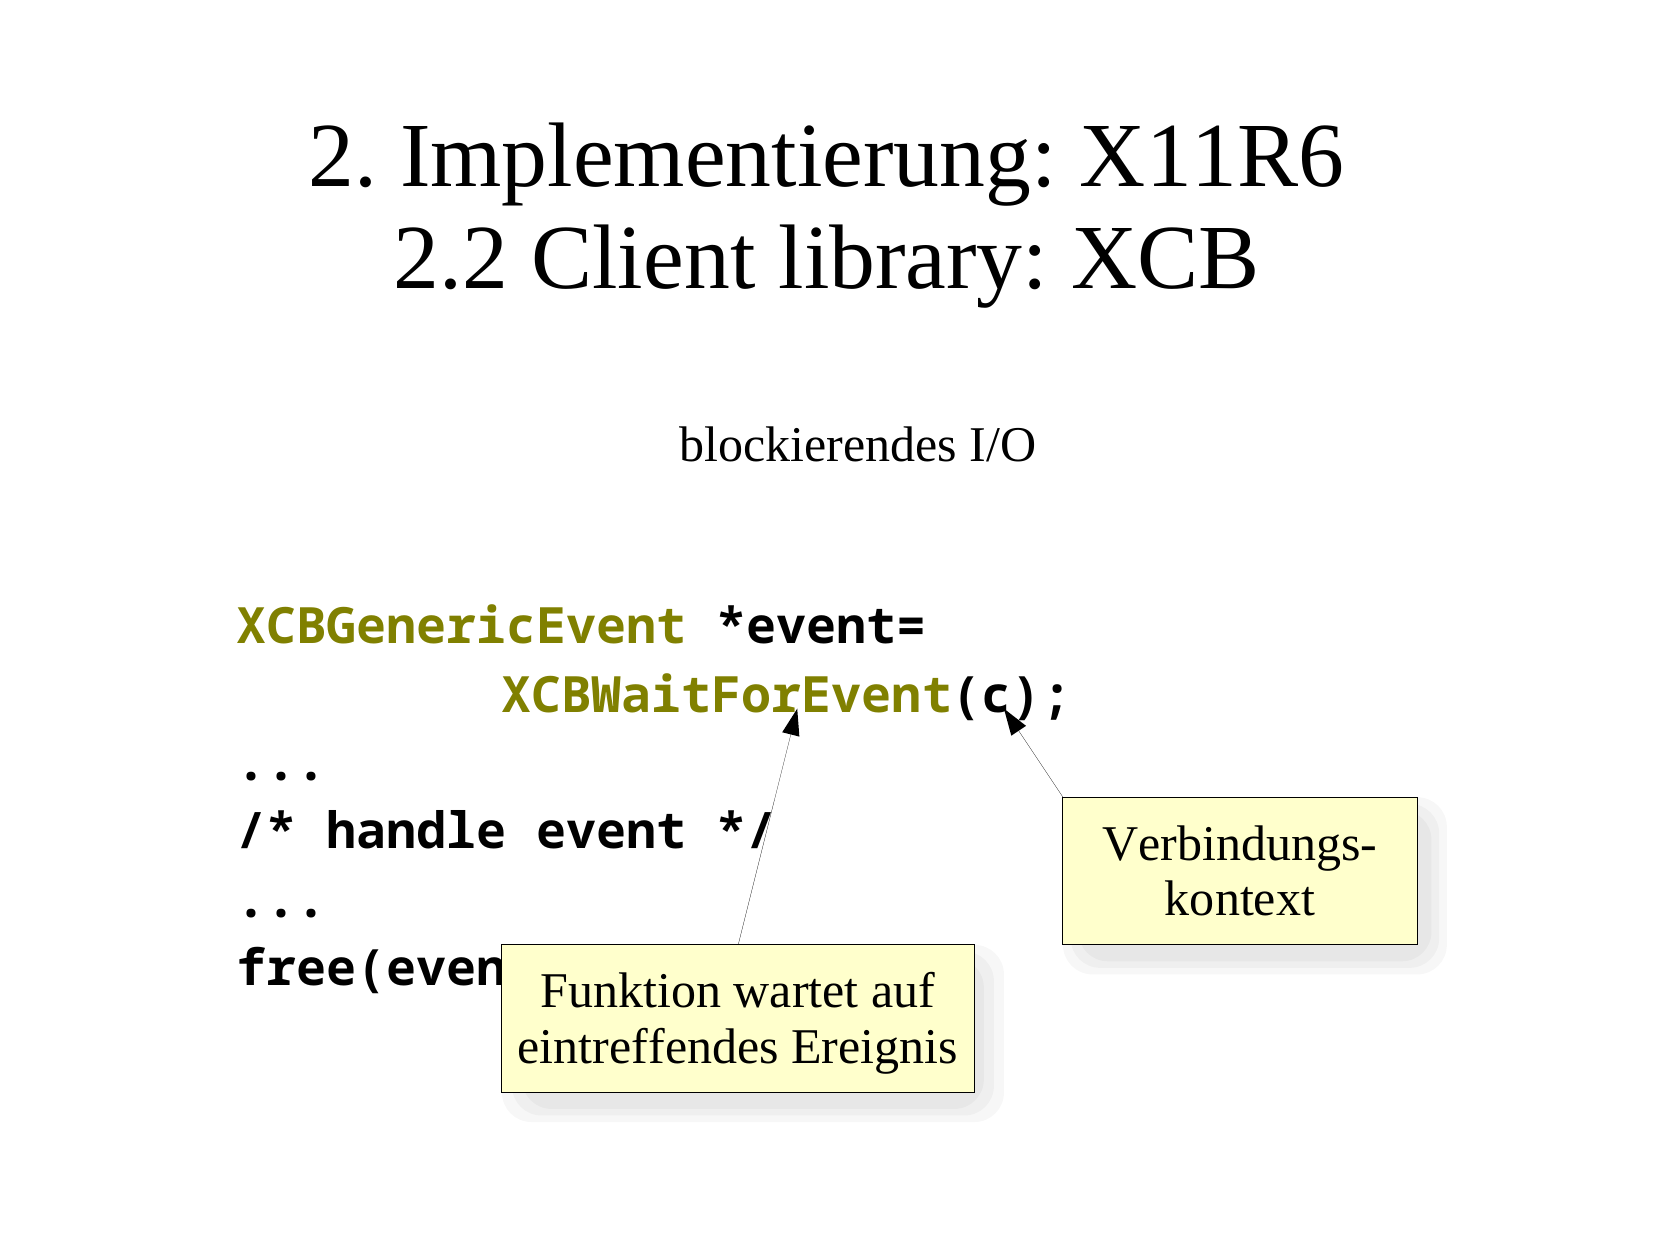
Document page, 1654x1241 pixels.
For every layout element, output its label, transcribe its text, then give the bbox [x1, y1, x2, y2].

text_box blockierendes I/O [679, 417, 1037, 473]
text_box Verbindungs- kontext [1062, 797, 1418, 945]
text_box [1062, 797, 1447, 975]
text_box [501, 944, 1004, 1123]
text_box XCBGenericEvent *event= XCBWaitForEvent(c); ... /* handle event */ ... free(event); [236, 590, 1447, 962]
text_box Funktion wartet auf eintreffendes Ereignis [501, 944, 975, 1093]
title 2. Implementierung: X11R6 2.2 Client library: XCB [121, 102, 1534, 311]
